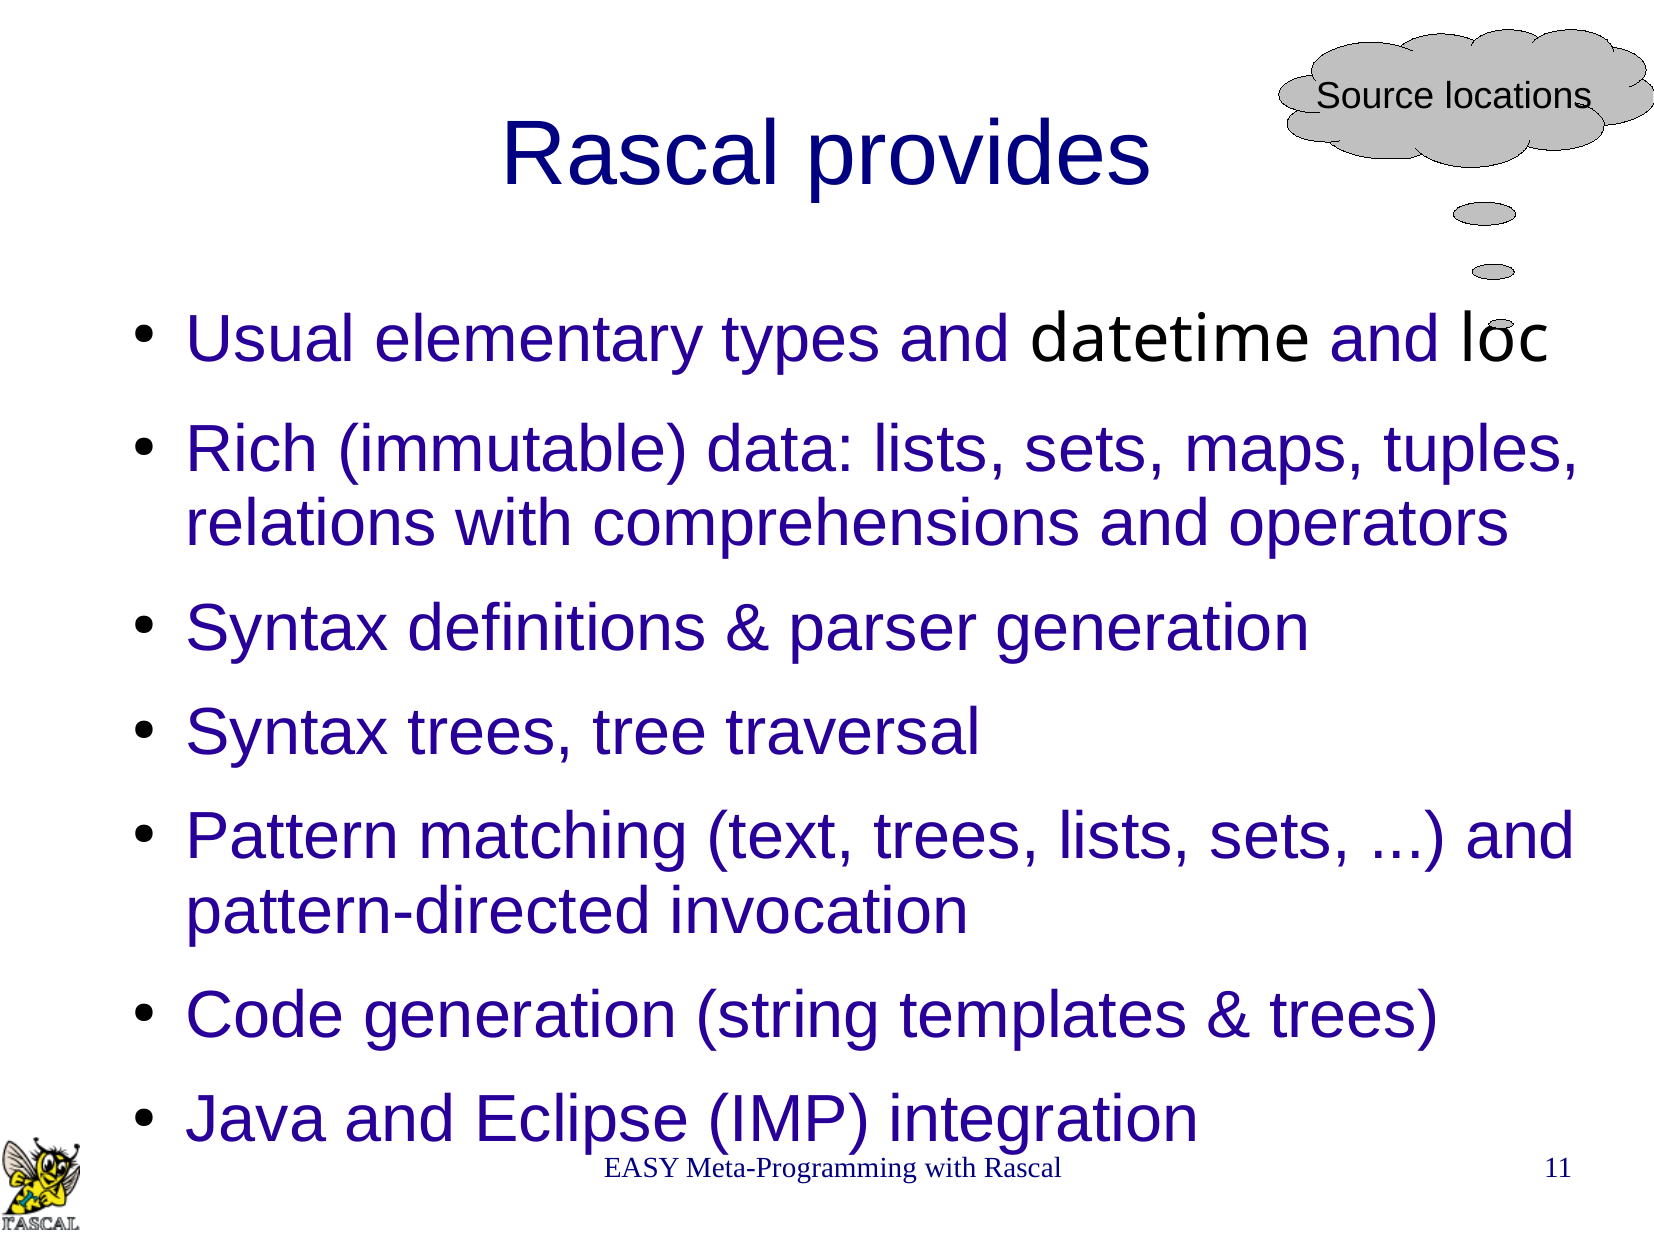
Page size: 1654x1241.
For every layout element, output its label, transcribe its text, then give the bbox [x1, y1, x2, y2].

text_box Source locations [1278, 29, 1654, 168]
title Rascal provides [82, 49, 1571, 257]
text_box Source locations [1453, 202, 1516, 226]
list Usual elementary types and datetime and loc Rich (immutable) data: lists, sets, maps, tuples, relations with comprehensions and operators Syntax definitions & parser generation Syntax trees, tree traversal Pattern matching (text, trees, lists, sets, ...) and pattern-directed invocation Code generation (string templates & trees) Java and Eclipse (IMP) integration [114, 290, 1603, 1109]
text_box Source locations [1472, 264, 1515, 280]
picture [1, 1137, 80, 1230]
